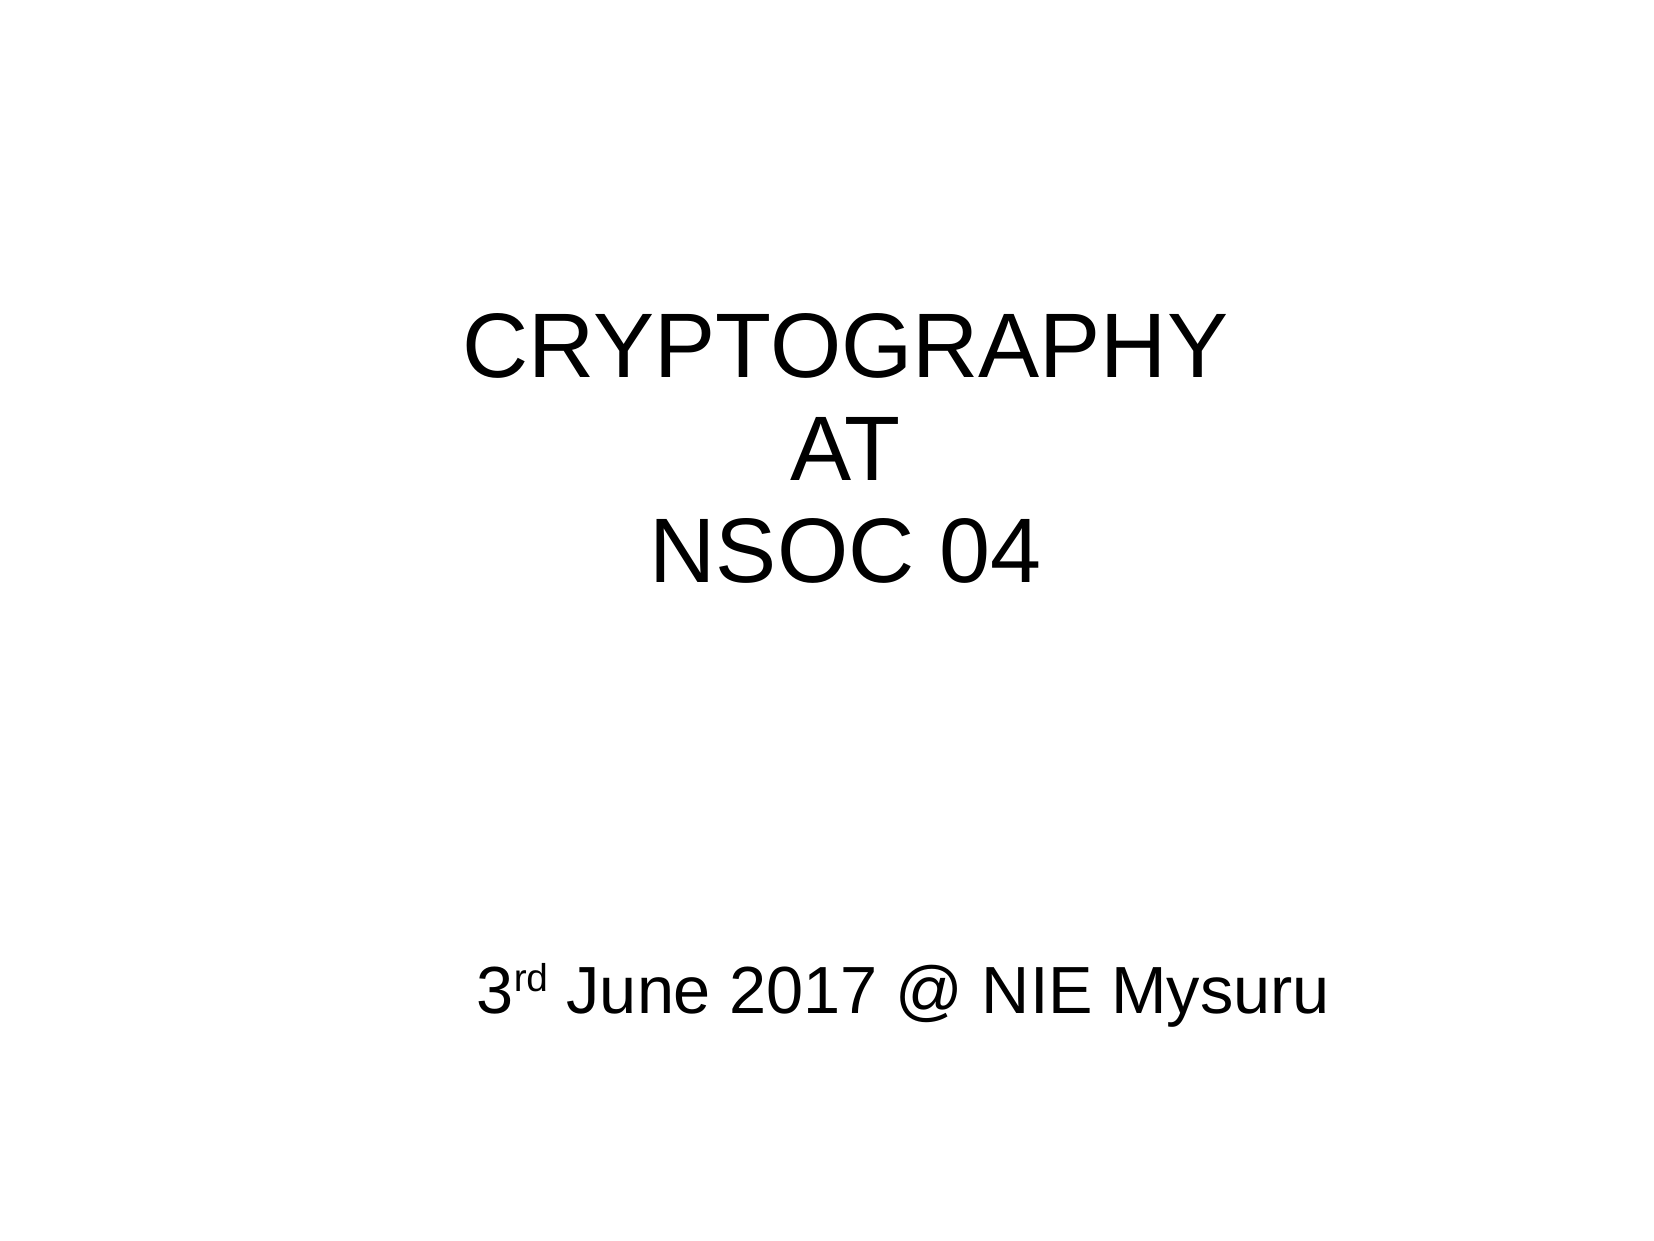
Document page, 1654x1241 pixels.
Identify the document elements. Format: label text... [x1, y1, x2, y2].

subtitle 3rd June 2017 @ NIE Mysuru [232, 871, 1576, 1111]
title CRYPTOGRAPHY AT NSOC 04 [101, 294, 1591, 603]
